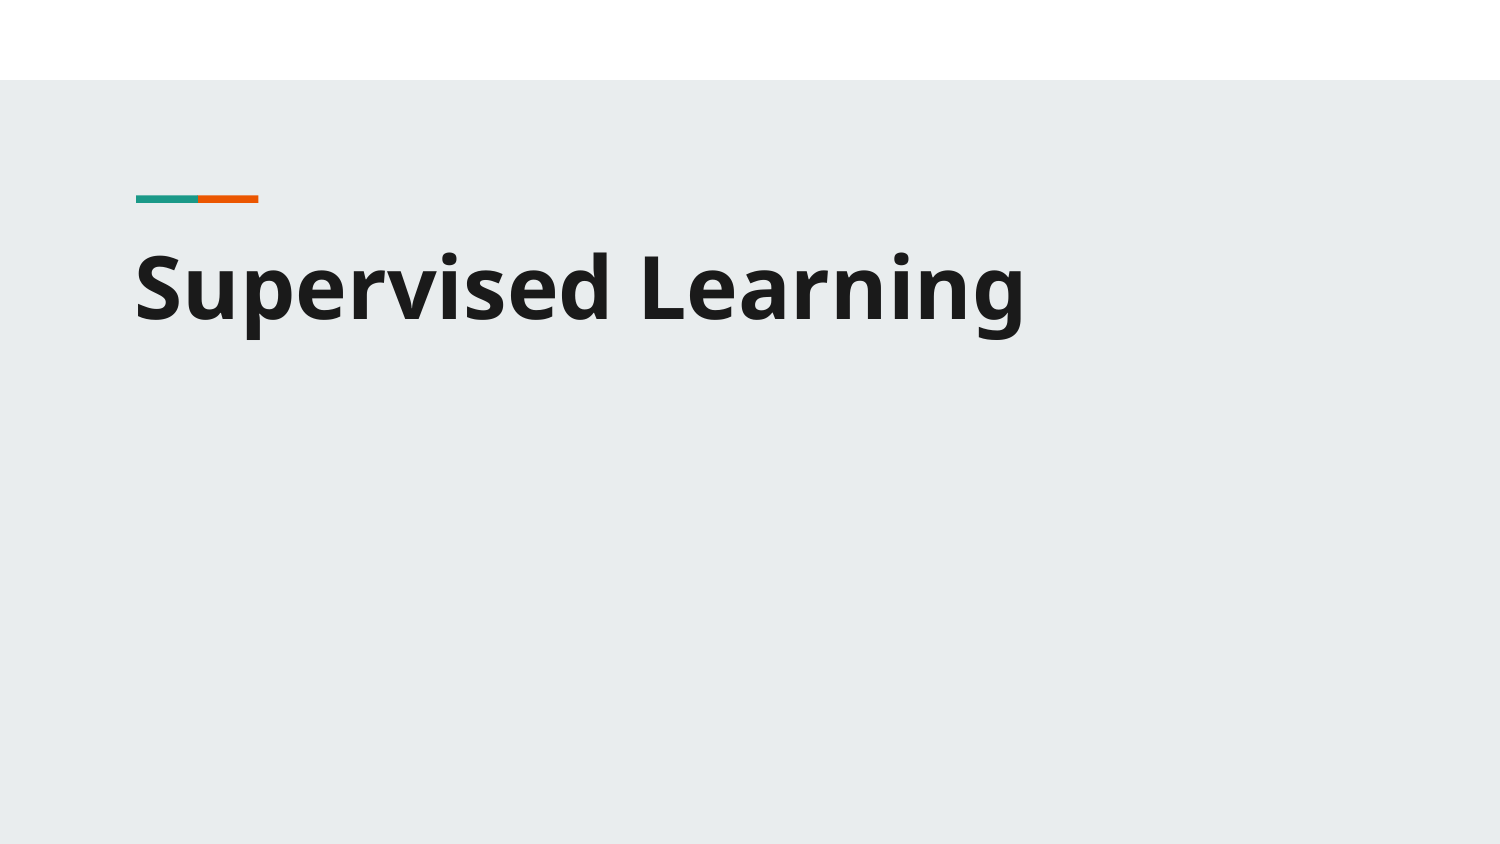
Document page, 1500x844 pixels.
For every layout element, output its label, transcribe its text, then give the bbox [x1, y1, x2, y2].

title Supervised Learning [119, 216, 1381, 490]
